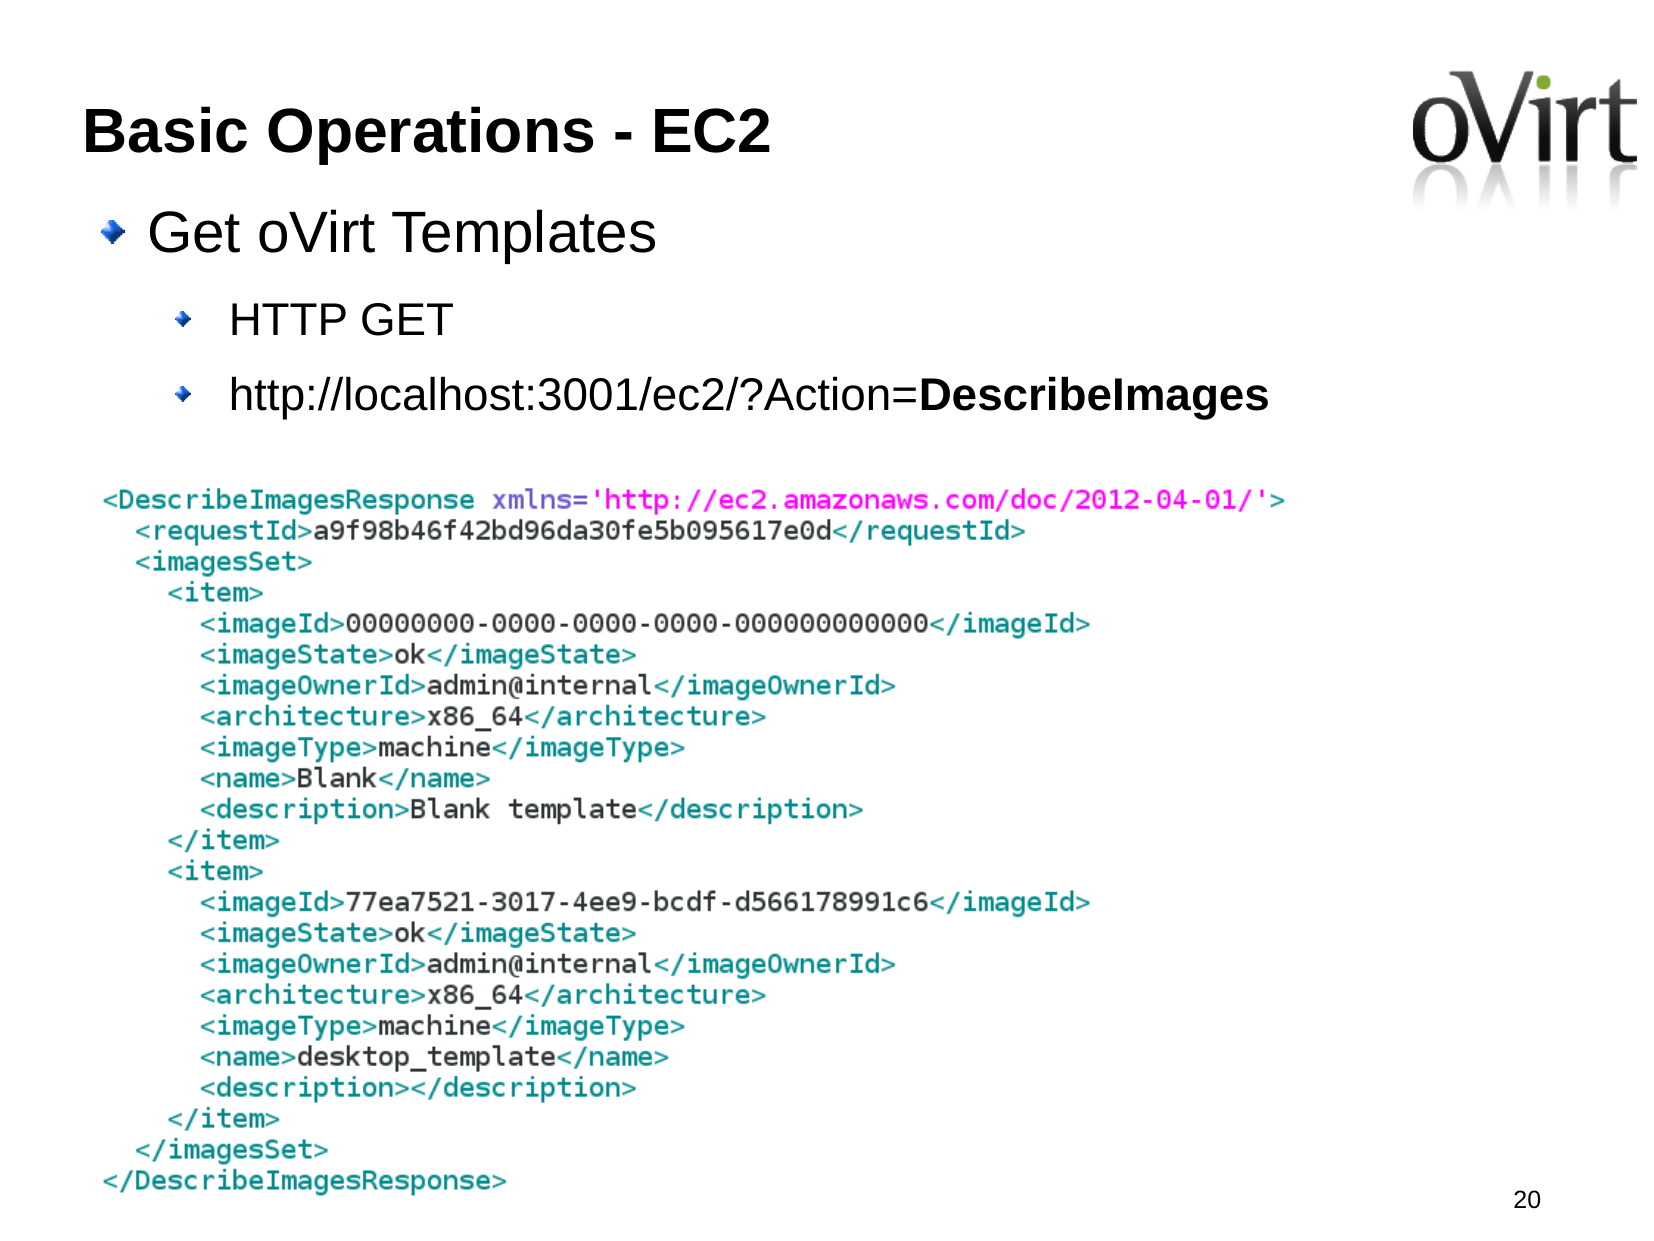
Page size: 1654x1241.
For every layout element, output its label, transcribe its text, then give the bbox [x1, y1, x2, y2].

list Get oVirt Templates HTTP GET http://localhost:3001/ec2/?Action=DescribeImages [86, 199, 1576, 993]
picture [101, 484, 1302, 1206]
title Basic Operations - EC2 [82, 37, 1303, 226]
picture [1413, 63, 1637, 212]
